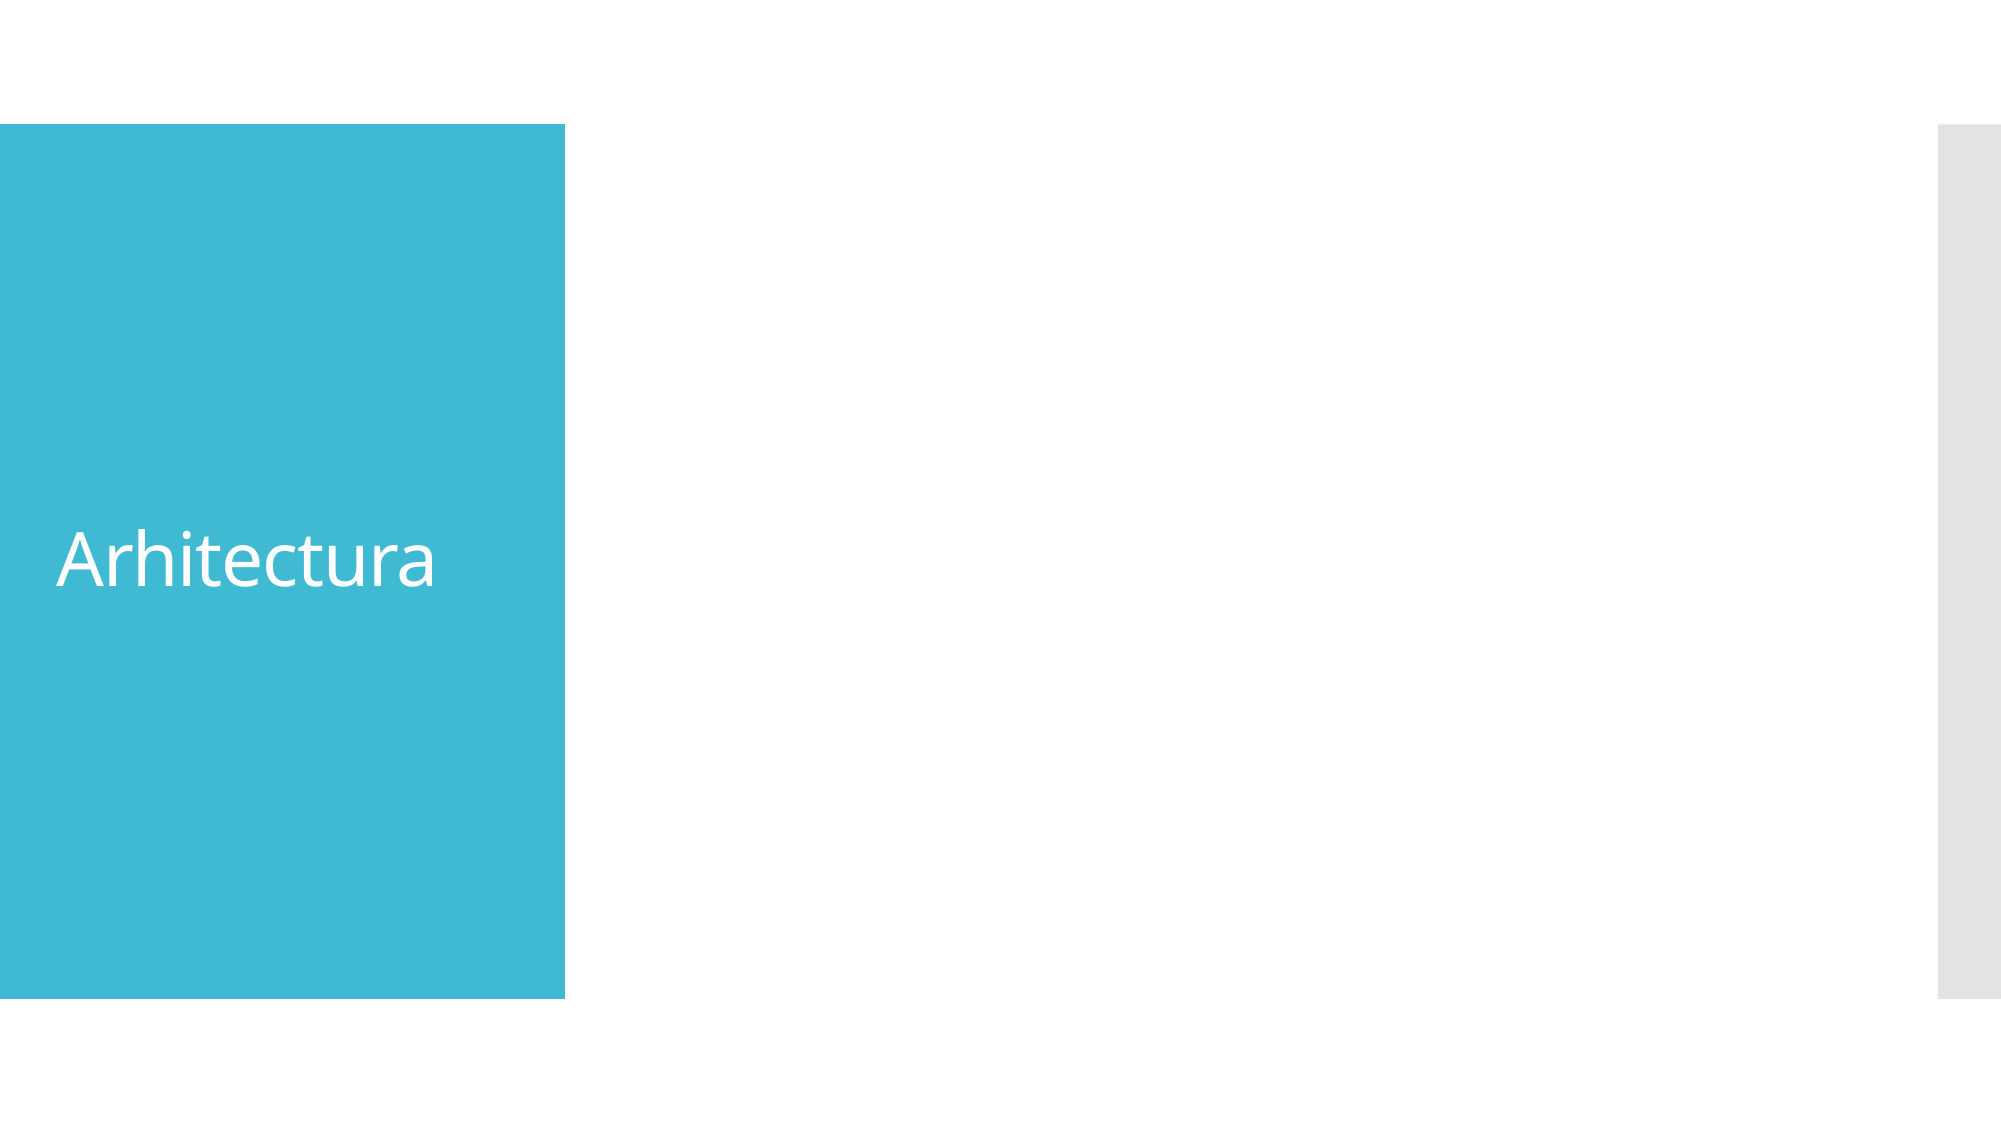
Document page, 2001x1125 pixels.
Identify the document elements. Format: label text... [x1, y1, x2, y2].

title Arhitectura [41, 184, 526, 940]
